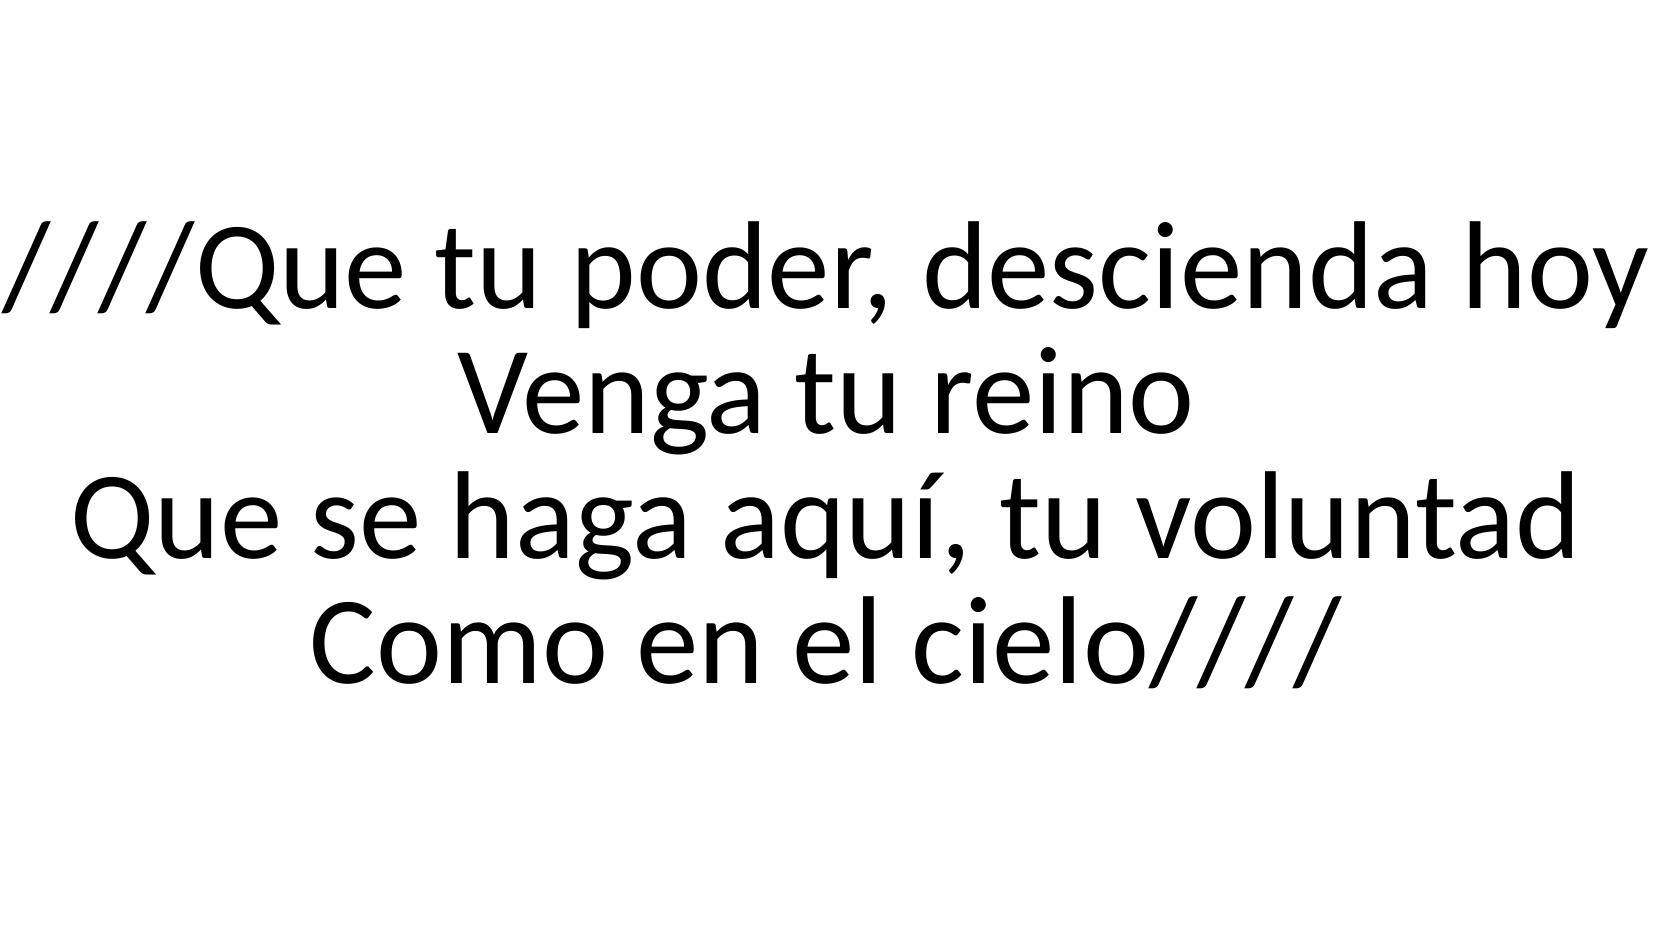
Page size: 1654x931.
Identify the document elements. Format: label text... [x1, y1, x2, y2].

title ////Que tu poder, descienda hoy Venga tu reino Que se haga aquí, tu voluntad Como en el cielo//// [0, 0, 1654, 931]
